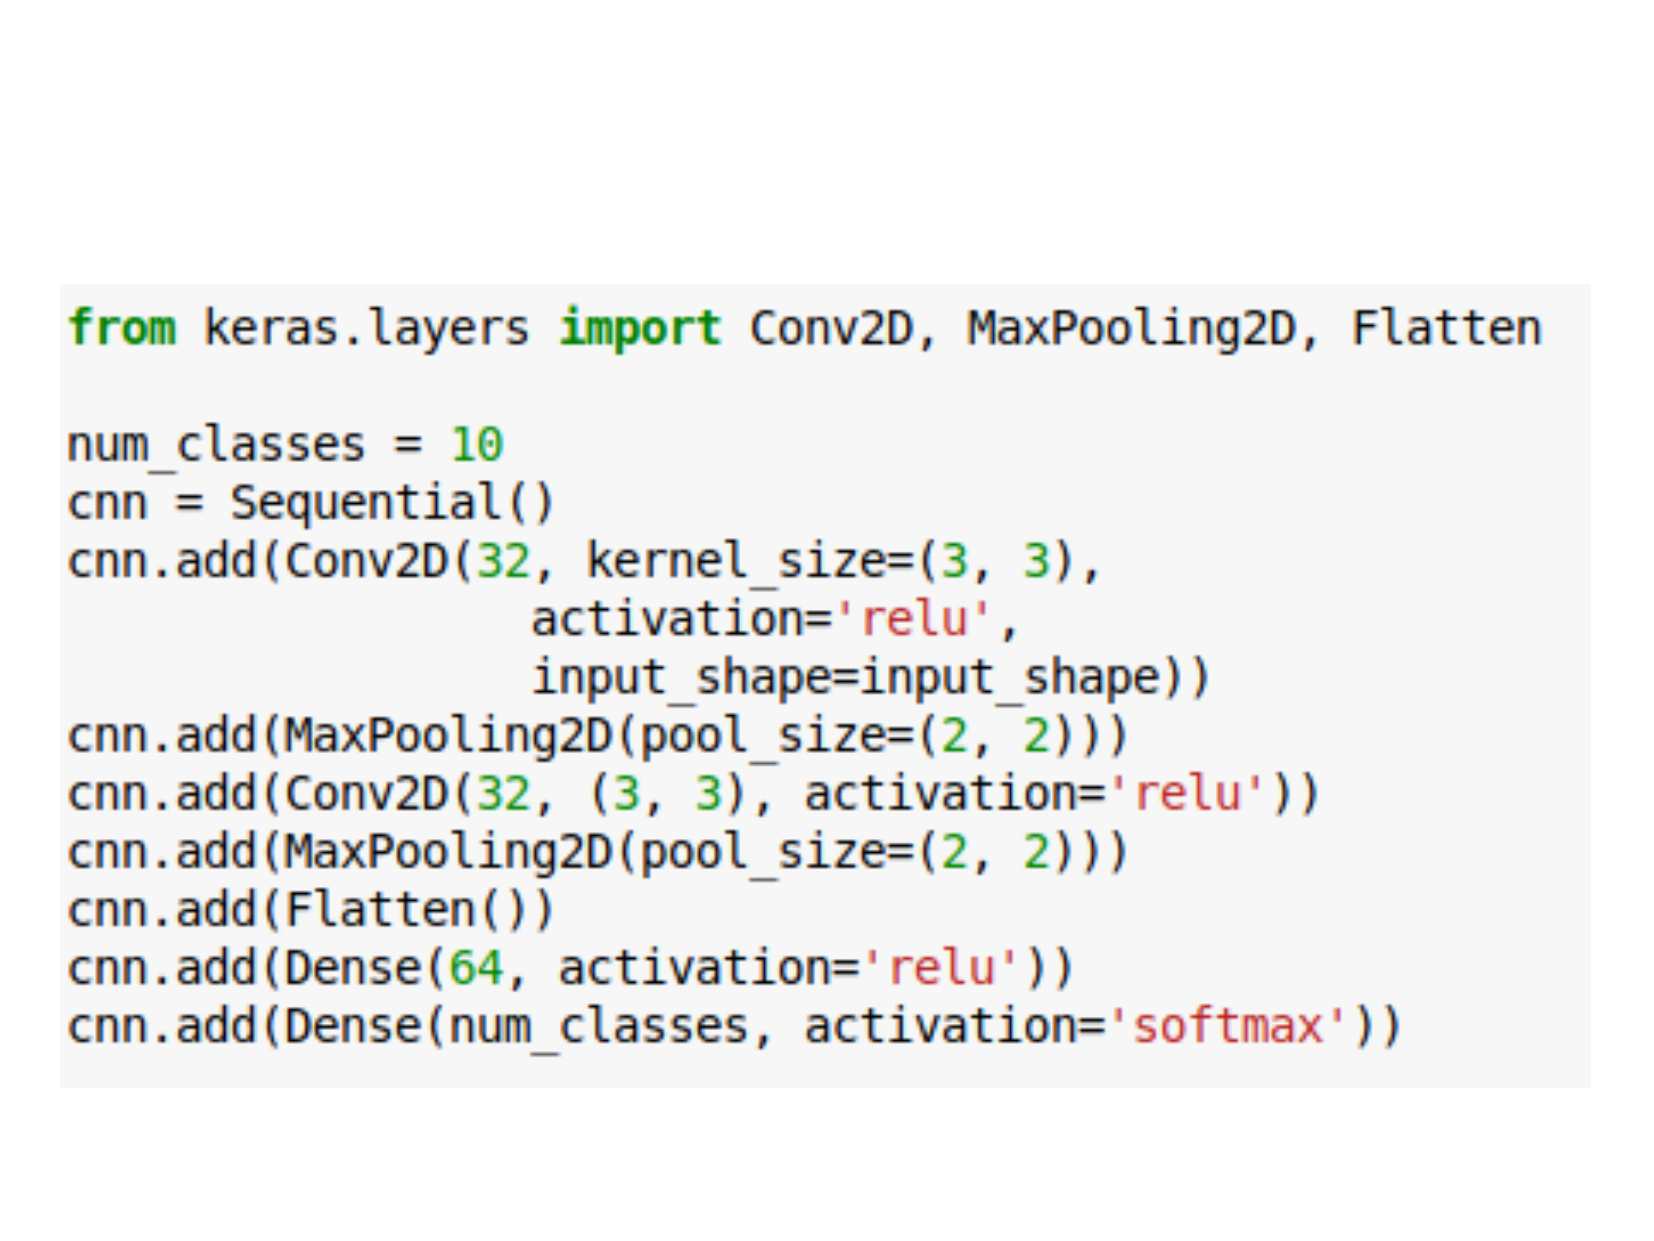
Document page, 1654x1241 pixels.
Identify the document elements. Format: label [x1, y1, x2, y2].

picture [60, 284, 1591, 1088]
